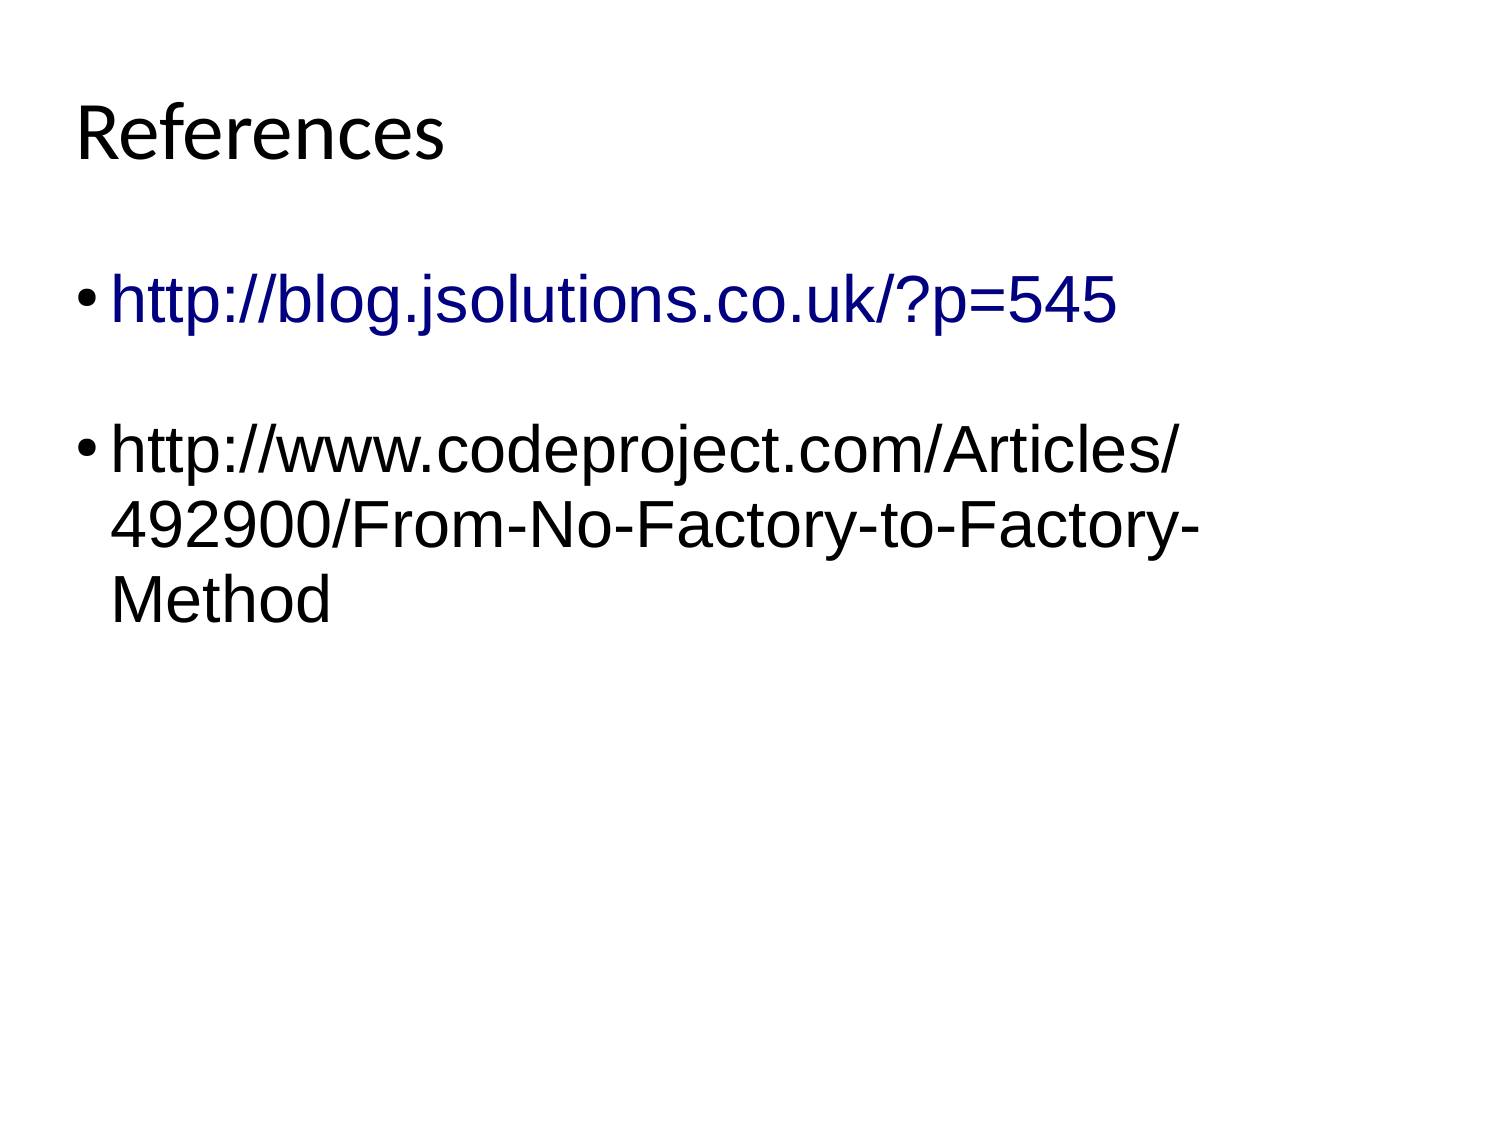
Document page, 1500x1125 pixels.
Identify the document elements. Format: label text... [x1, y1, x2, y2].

subtitle http://blog.jsolutions.co.uk/?p=545 http://www.codeproject.com/Articles/492900/From-No-Factory-to-Factory-Method [75, 262, 1425, 1005]
title References [75, 45, 1425, 233]
